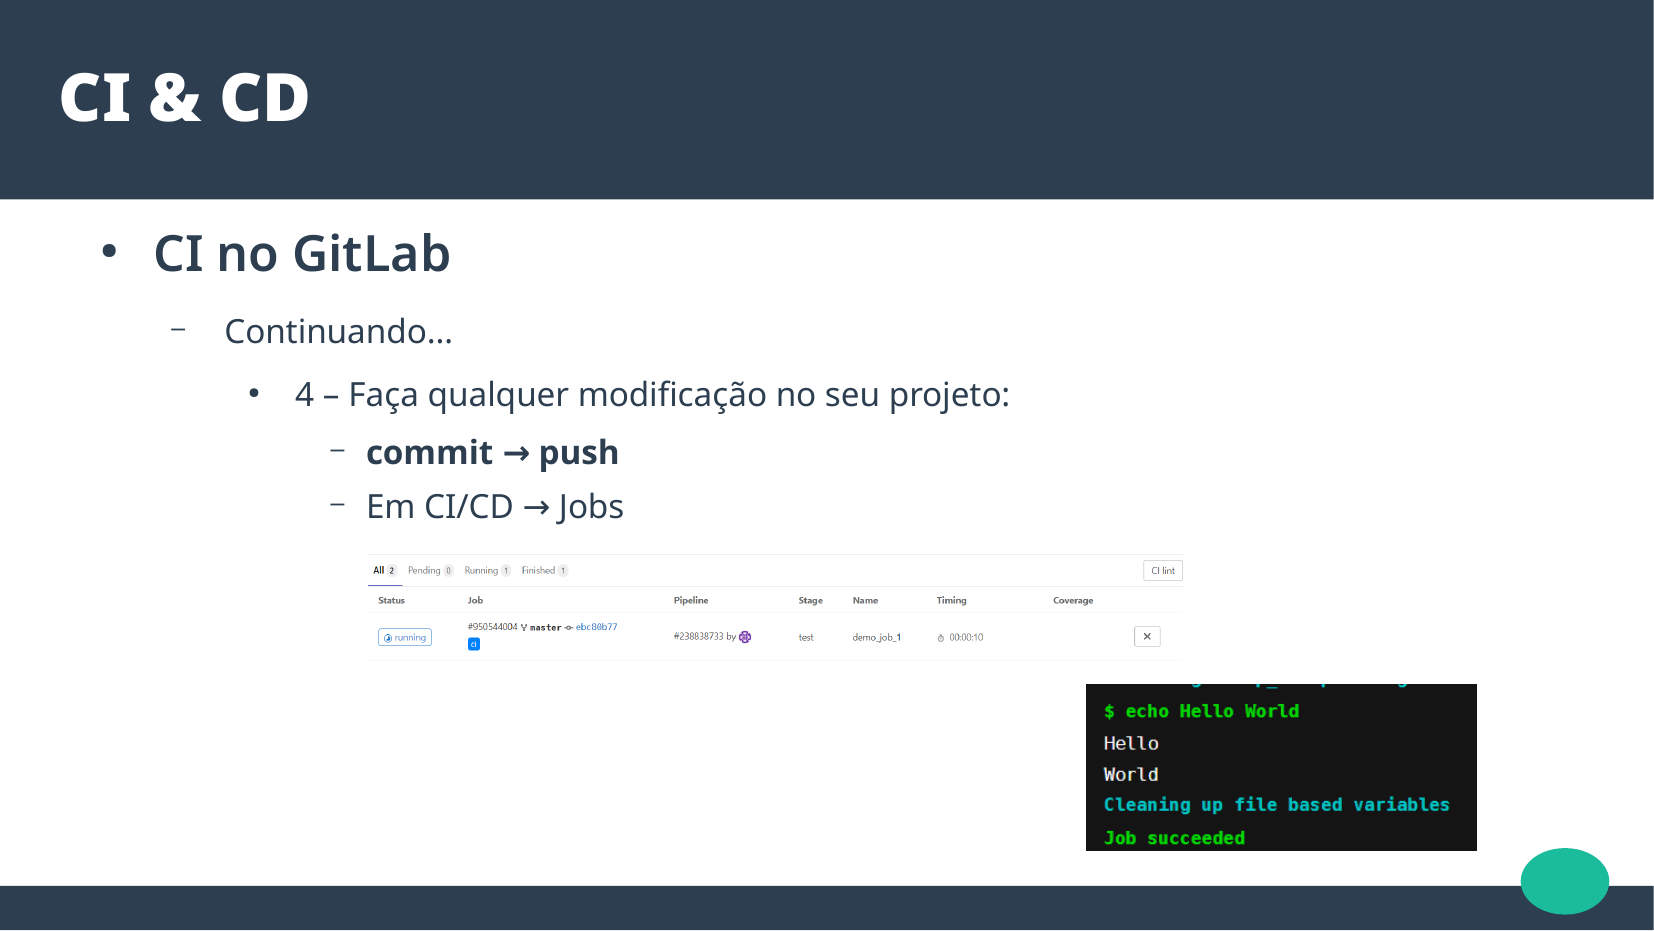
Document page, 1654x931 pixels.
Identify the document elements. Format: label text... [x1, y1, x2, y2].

title CI & CD [59, 37, 1595, 156]
list CI no GitLab Continuando… 4 – Faça qualquer modificação no seu projeto: commit → push Em CI/CD → Jobs [82, 217, 1571, 758]
picture [347, 550, 1205, 662]
picture [1086, 684, 1477, 851]
